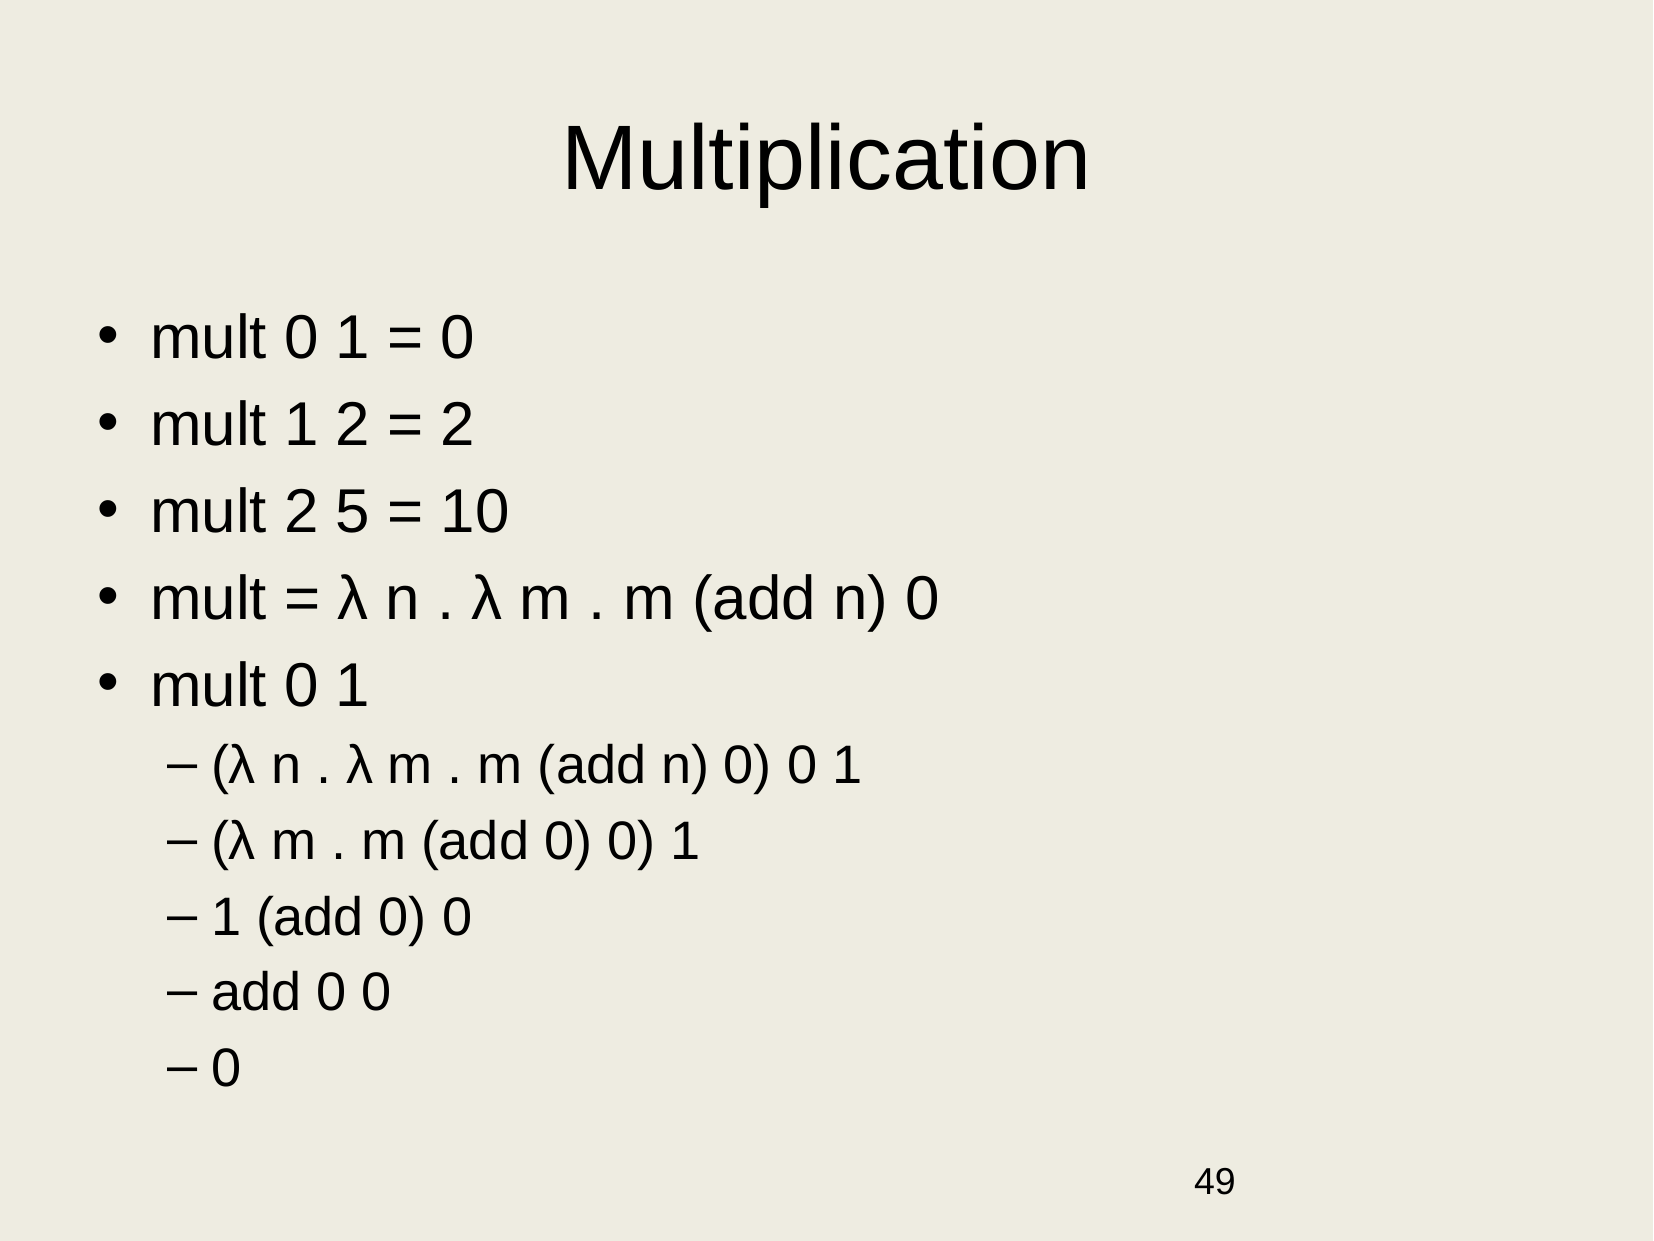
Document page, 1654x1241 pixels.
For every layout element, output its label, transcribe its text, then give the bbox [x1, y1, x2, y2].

slide_number <number> [1179, 1149, 1565, 1216]
list mult 0 1 = 0 mult 1 2 = 2 mult 2 5 = 10 mult = λ n . λ m . m (add n) 0 mult 0 1 (λ n . λ m . m (add n) 0) 0 1 (λ m . m (add 0) 0) 1 1 (add 0) 0 add 0 0 0 [82, 289, 1571, 1109]
title Multiplication [82, 49, 1571, 257]
